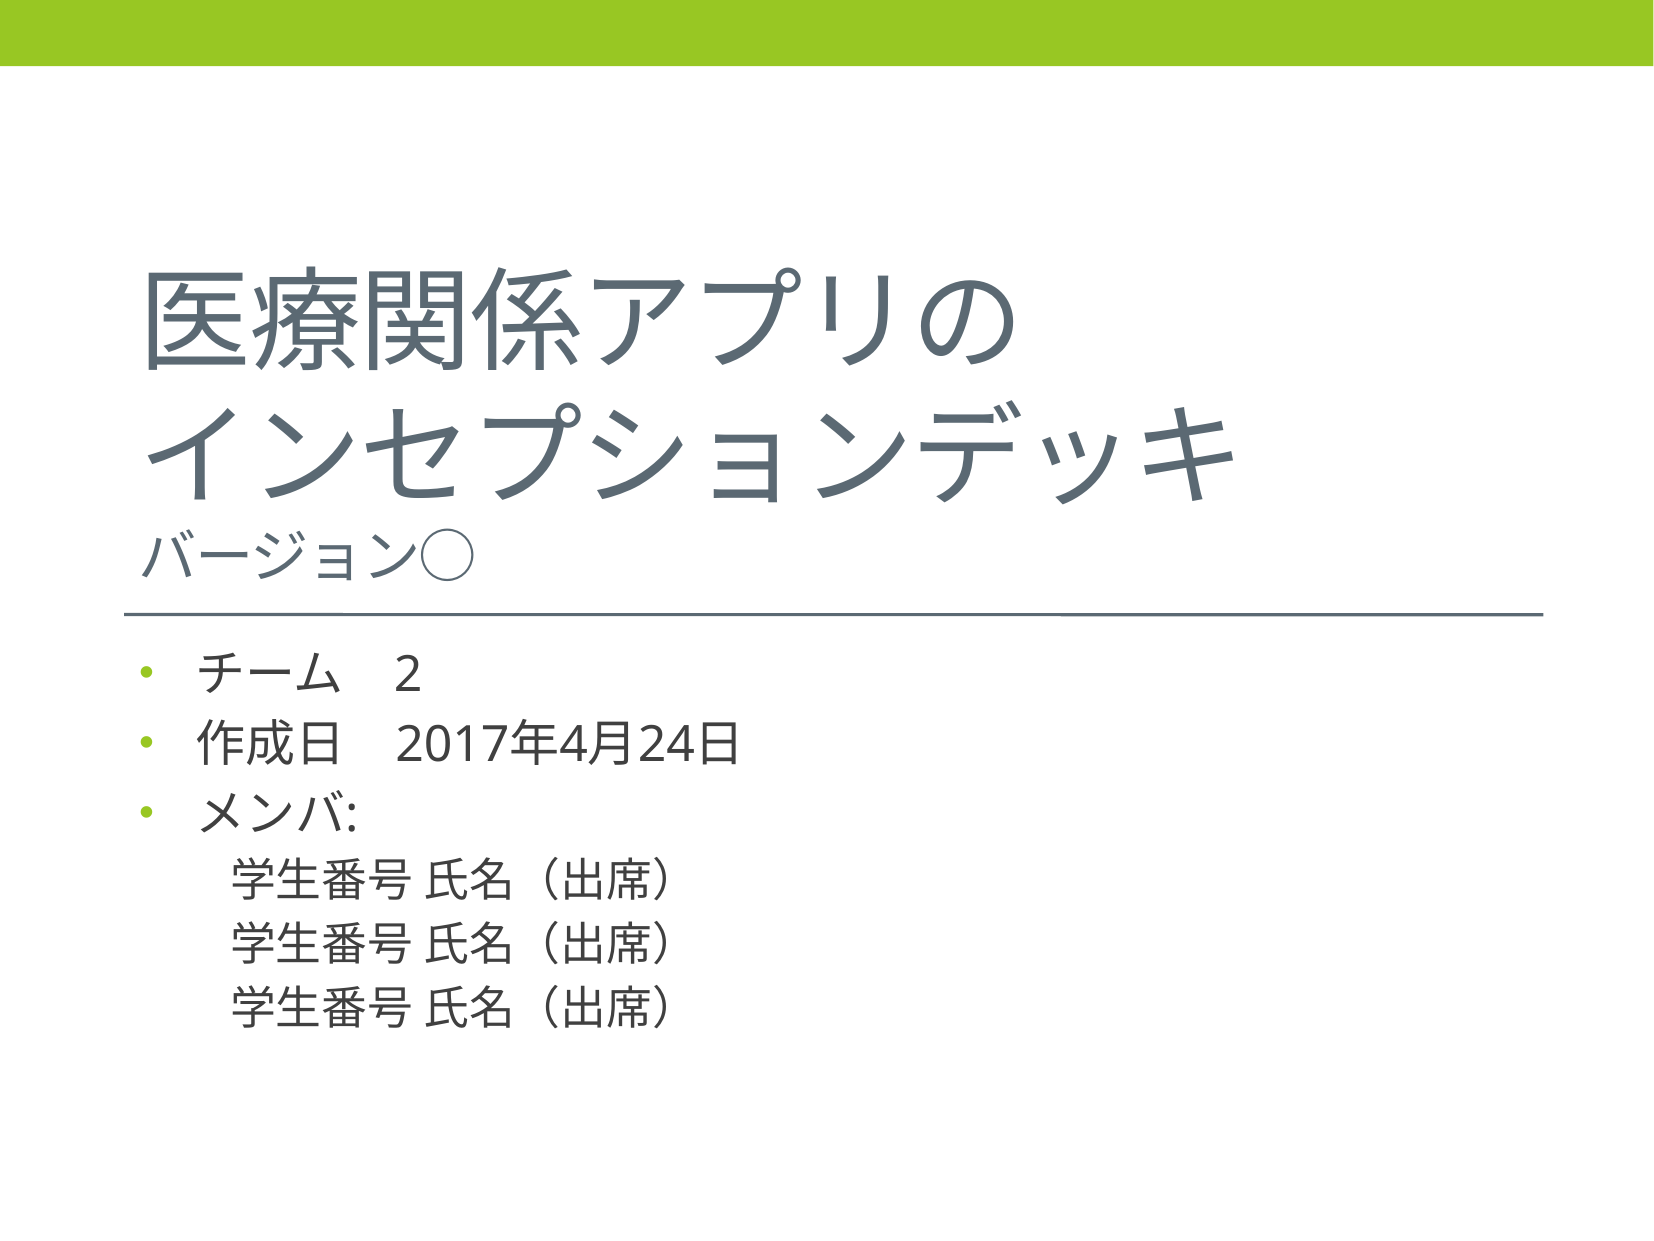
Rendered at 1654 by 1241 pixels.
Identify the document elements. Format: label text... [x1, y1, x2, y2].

title 医療関係アプリの インセプションデッキ バージョン○ [124, 190, 1544, 597]
subtitle チーム 2 作成日 2017年4月24日 メンバ: 学生番号 氏名（出席） 学生番号 氏名（出席） 学生番号 氏名（出席） [124, 633, 1282, 1167]
